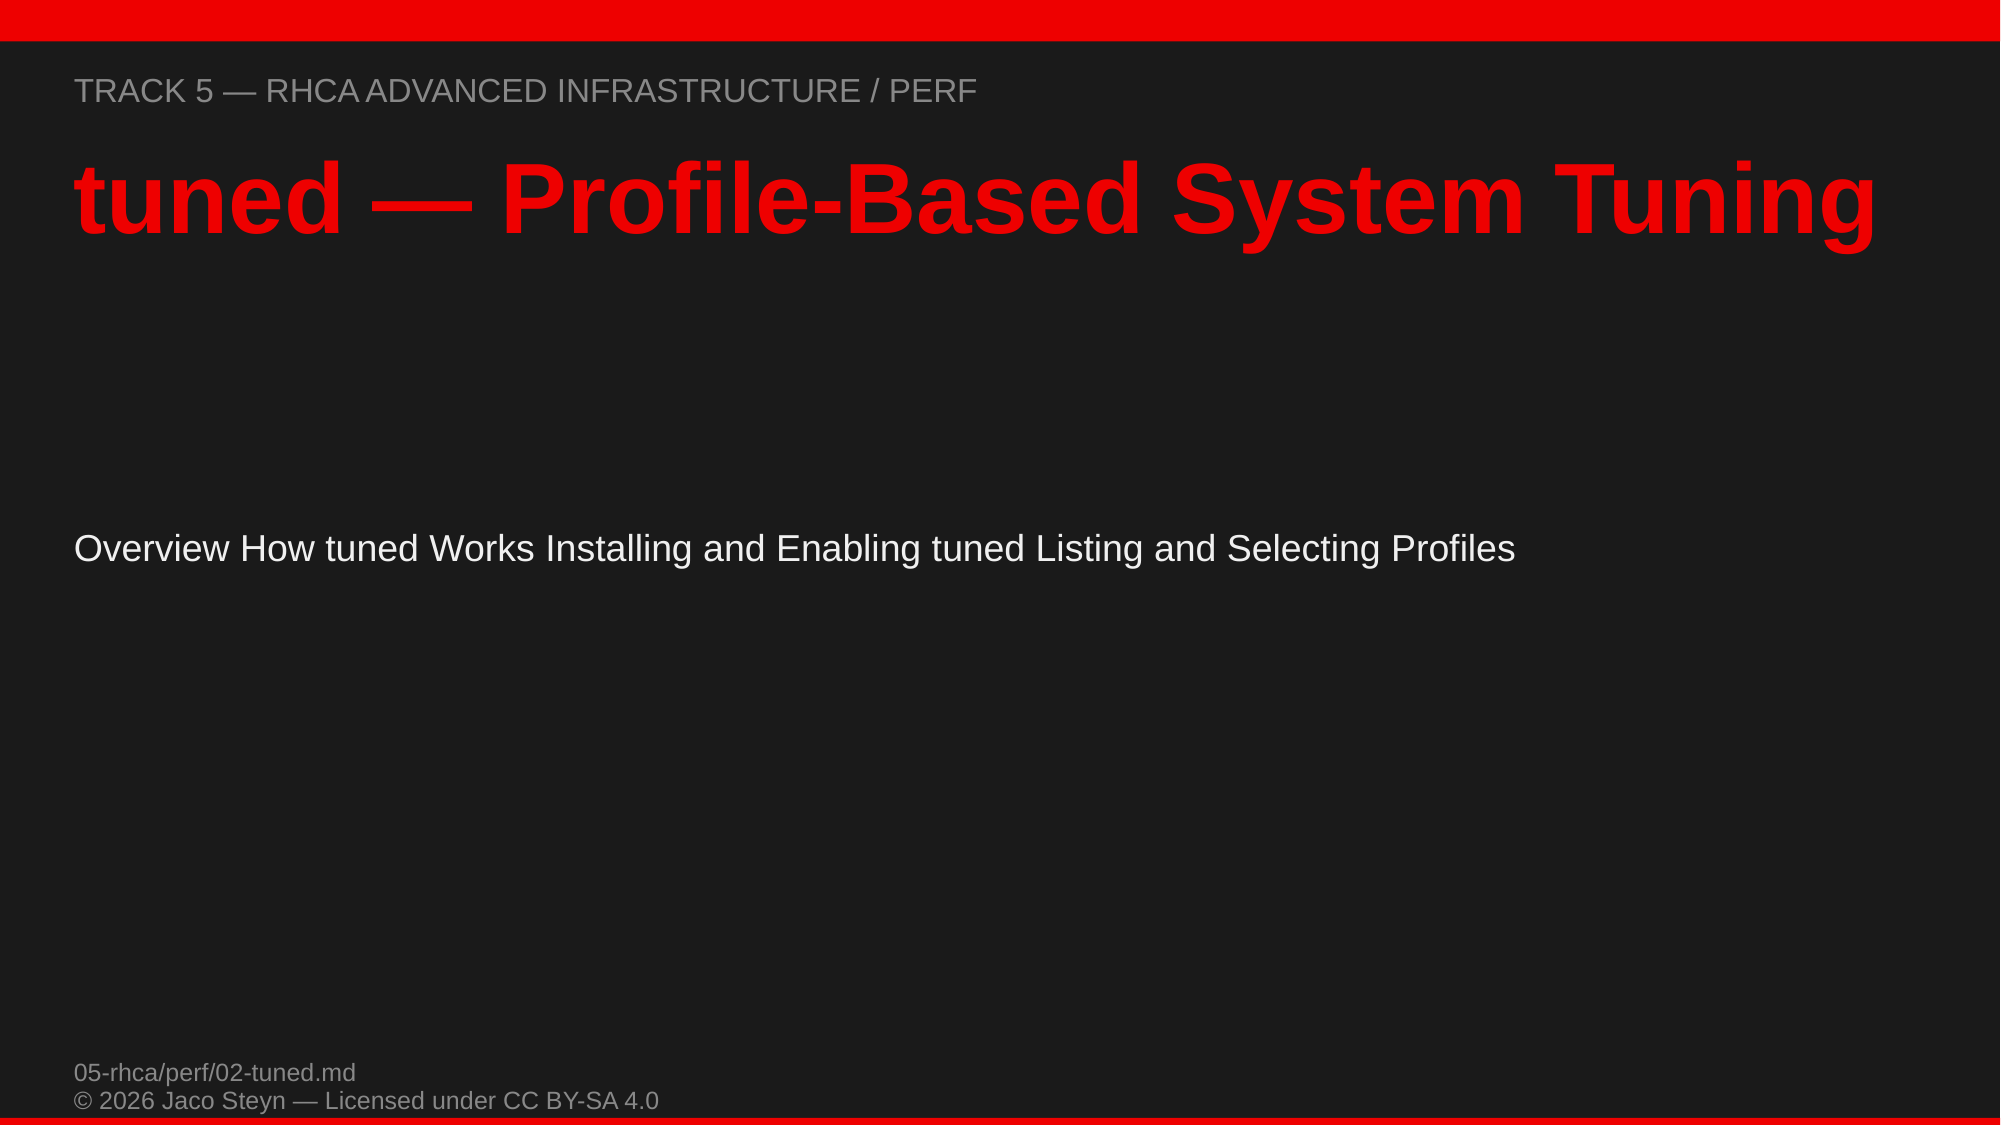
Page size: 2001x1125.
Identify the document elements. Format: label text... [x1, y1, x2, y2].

text_box [0, 0, 2001, 42]
text_box Overview How tuned Works Installing and Enabling tuned Listing and Selecting Profiles [59, 519, 1942, 727]
text_box TRACK 5 — RHCA ADVANCED INFRASTRUCTURE / PERF [59, 64, 1942, 119]
text_box 05-rhca/perf/02-tuned.md © 2026 Jaco Steyn — Licensed under CC BY-SA 4.0 [59, 1051, 1942, 1111]
text_box tuned — Profile-Based System Tuning [59, 135, 1942, 461]
text_box [0, 1117, 2001, 1125]
